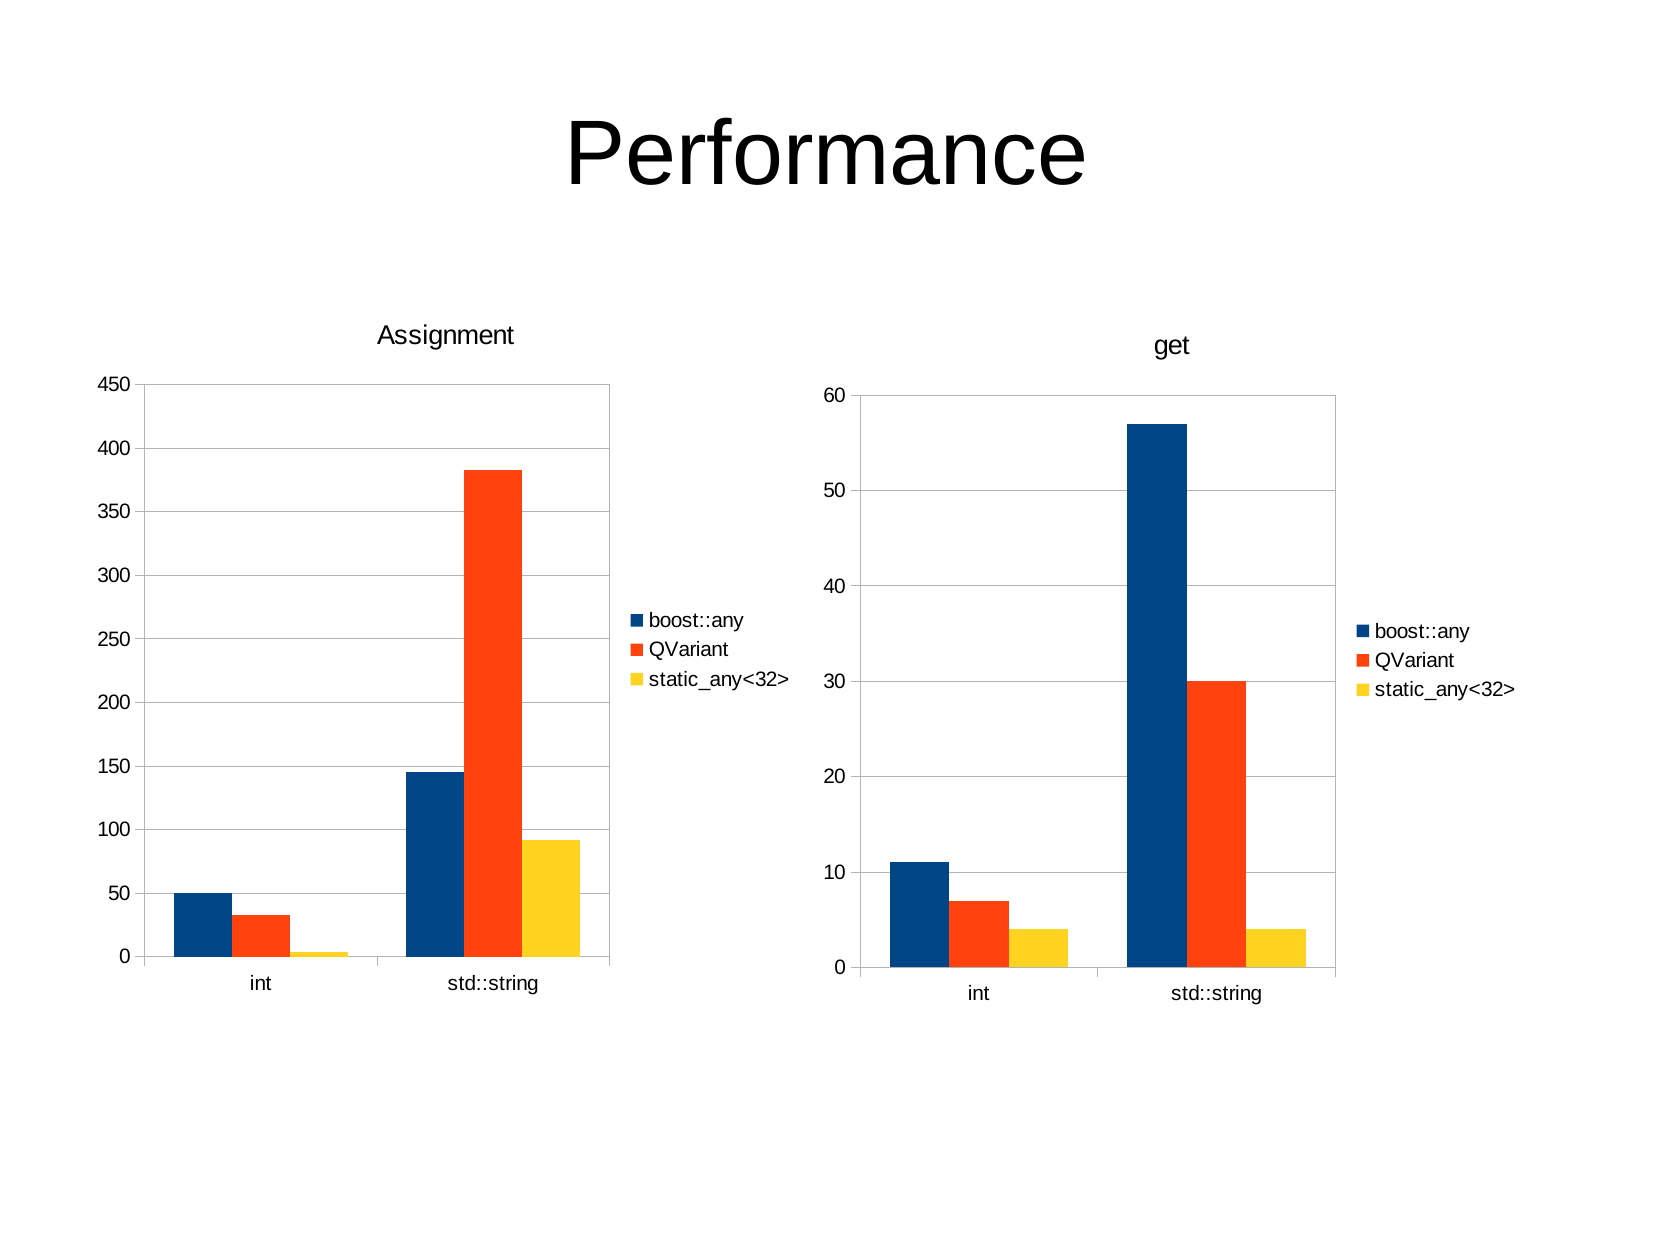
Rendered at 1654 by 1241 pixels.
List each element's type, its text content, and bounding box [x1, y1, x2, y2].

chart [82, 290, 1536, 1021]
title Performance [82, 49, 1571, 257]
